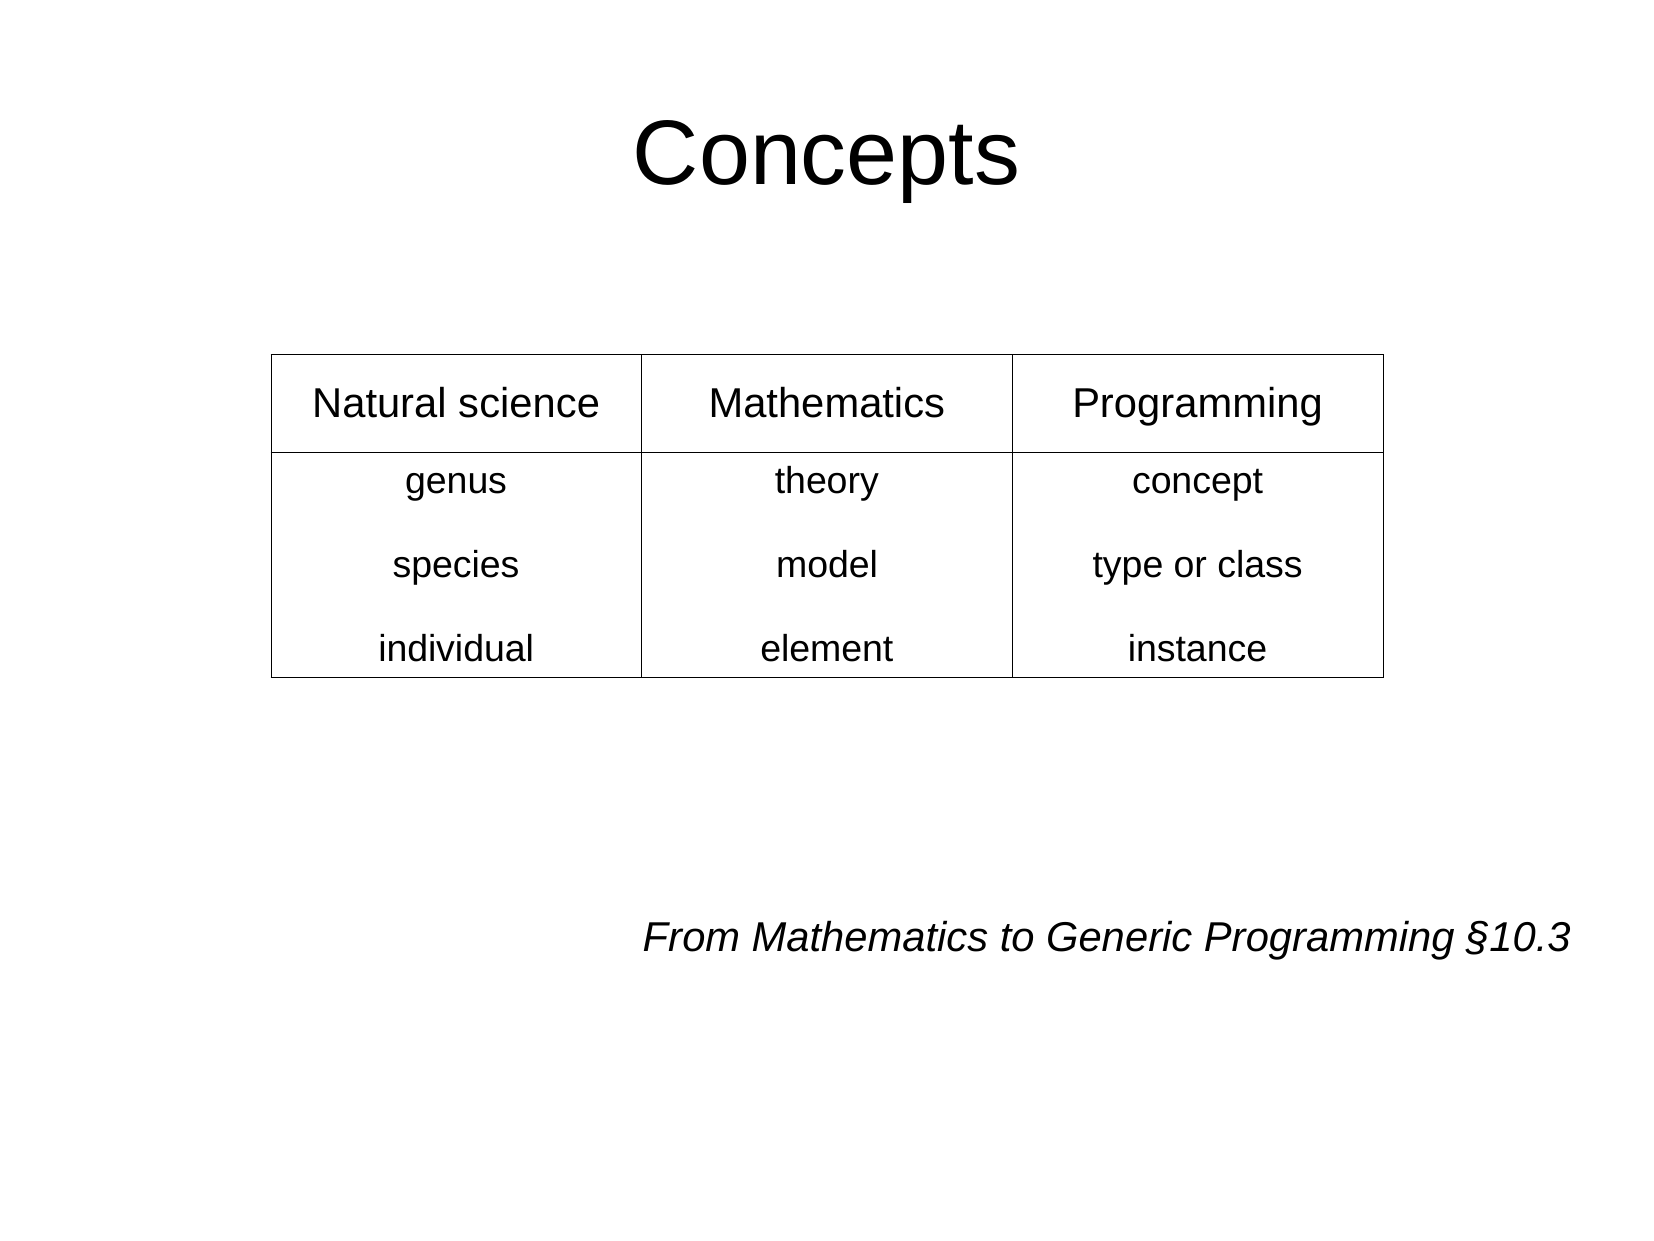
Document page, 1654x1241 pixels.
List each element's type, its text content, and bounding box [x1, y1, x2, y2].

table_cell genus species individual [272, 453, 641, 677]
table_header Natural science [272, 355, 641, 452]
title Concepts [82, 49, 1571, 257]
text_box From Mathematics to Generic Programming §10.3 [82, 870, 1571, 1004]
table_header Mathematics [642, 355, 1012, 452]
table_cell concept type or class instance [1013, 453, 1383, 677]
table_header Programming [1013, 355, 1383, 452]
table_cell theory model element [642, 453, 1012, 677]
